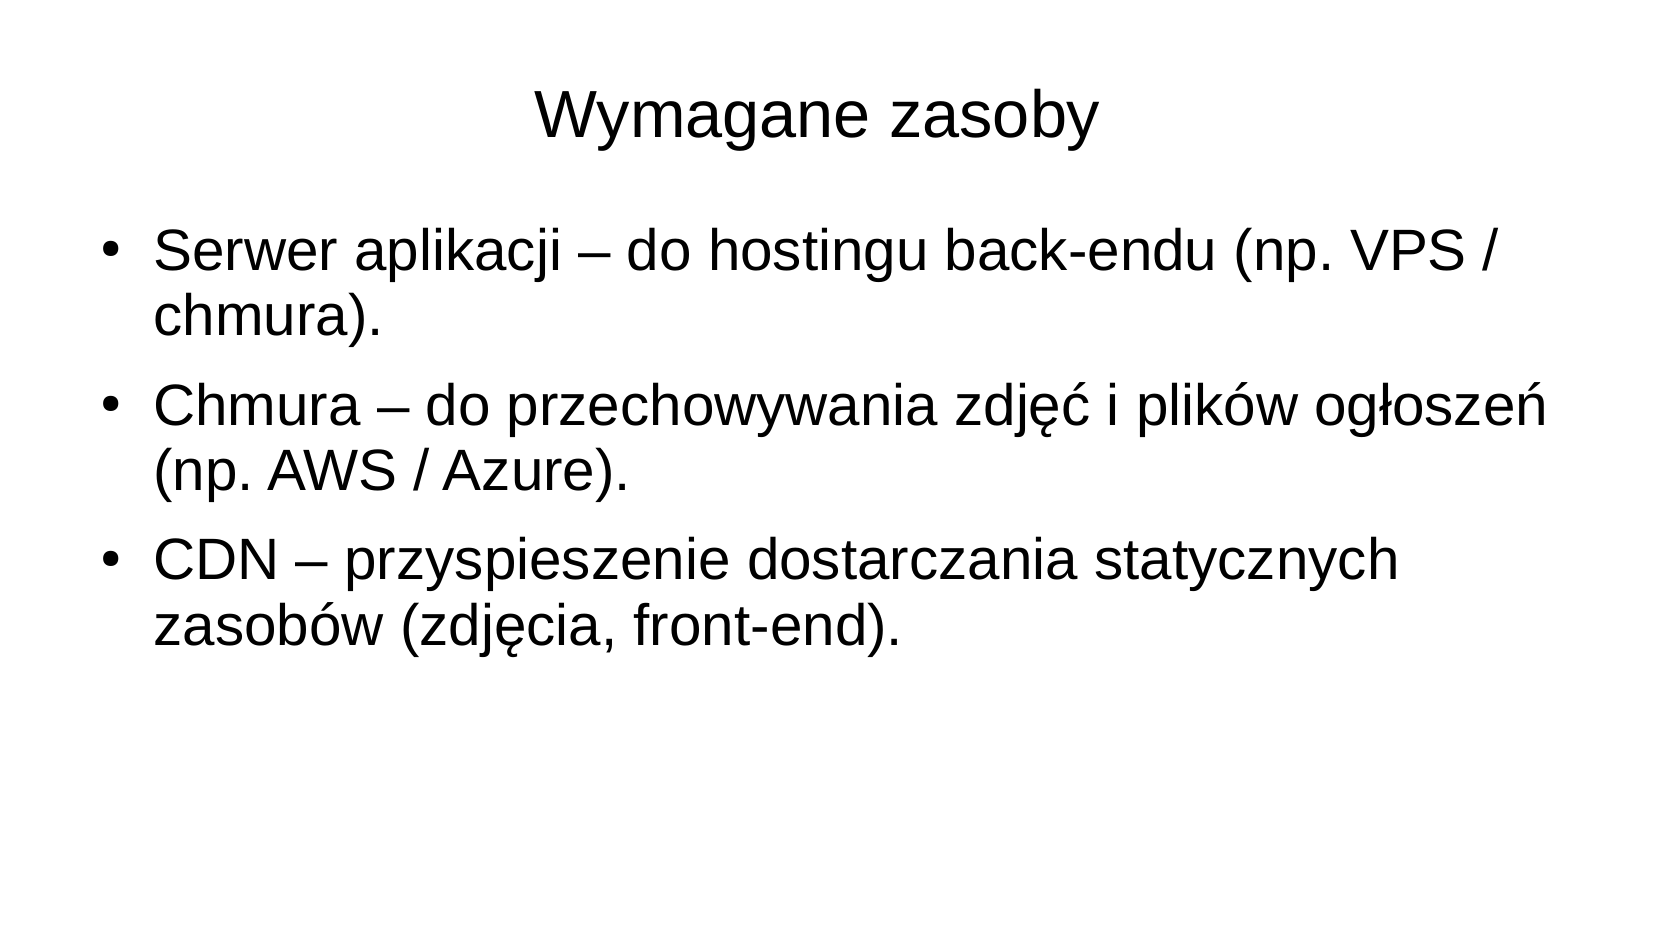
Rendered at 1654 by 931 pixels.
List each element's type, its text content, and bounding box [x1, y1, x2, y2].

title Wymagane zasoby [82, 37, 1571, 193]
list Serwer aplikacji – do hostingu back-endu (np. VPS / chmura). Chmura – do przechowywania zdjęć i plików ogłoszeń (np. AWS / Azure). CDN – przyspieszenie dostarczania statycznych zasobów (zdjęcia, front-end). [82, 217, 1571, 758]
